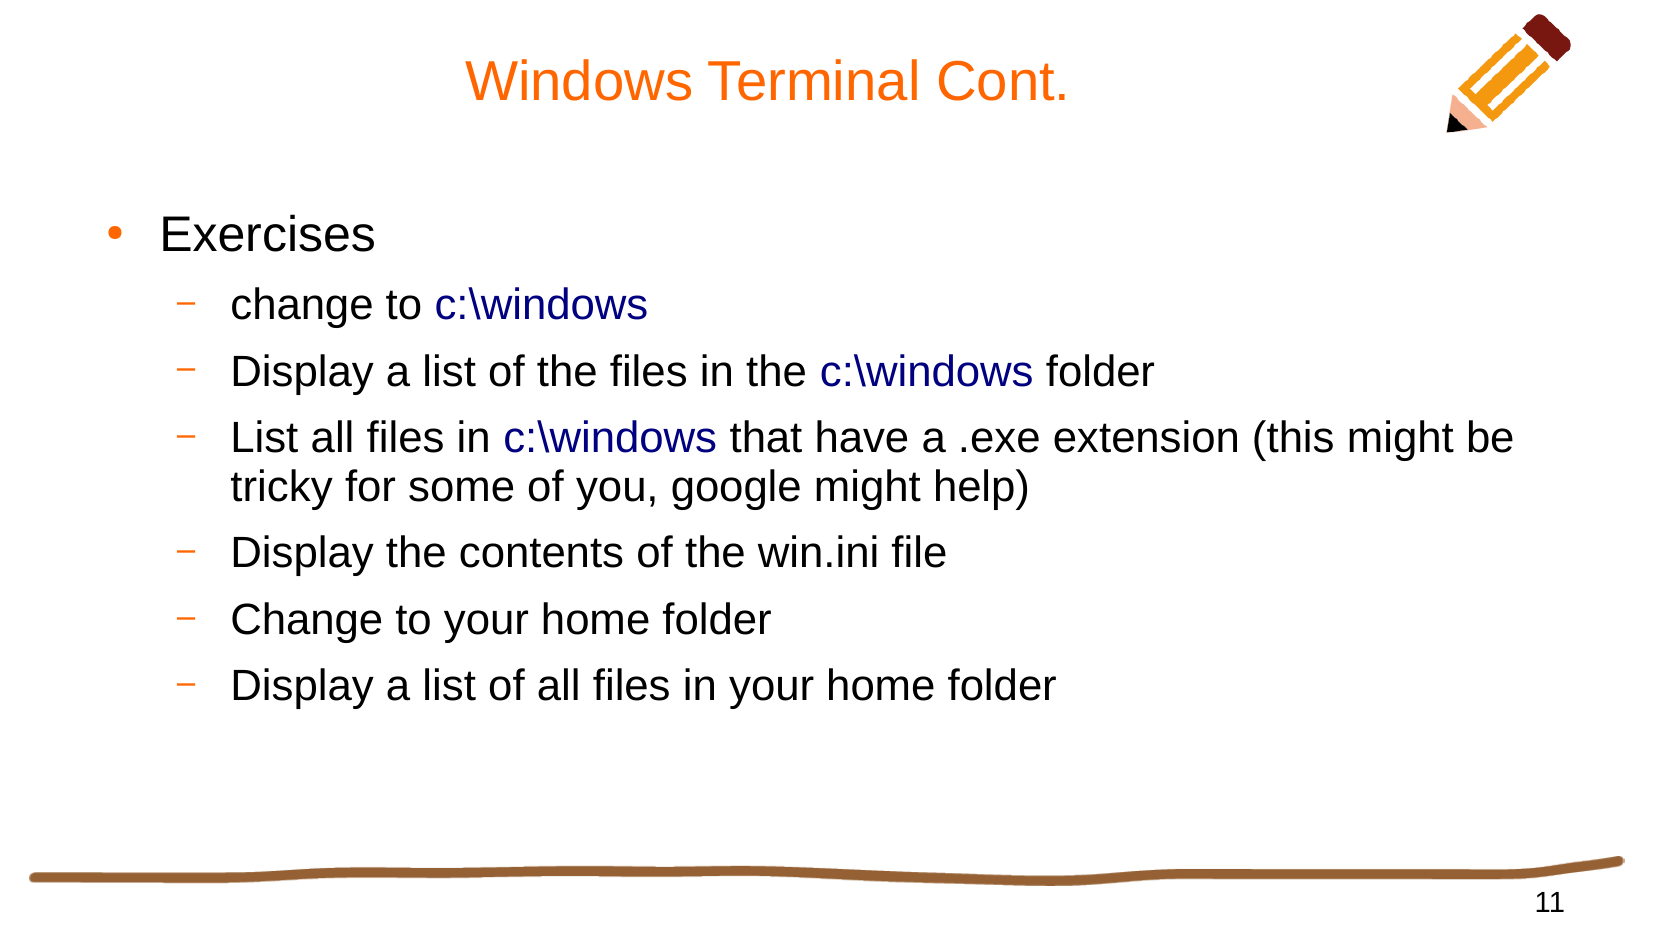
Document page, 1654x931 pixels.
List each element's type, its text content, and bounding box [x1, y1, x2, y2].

list Exercises change to c:\windows Display a list of the files in the c:\windows folder List all files in c:\windows that have a .exe extension (this might be tricky for some of you, google might help) Display the contents of the win.ini file Change to your home folder Display a list of all files in your home folder [88, 206, 1595, 857]
picture [1446, 14, 1571, 133]
title Windows Terminal Cont. [88, 29, 1447, 133]
picture [29, 856, 1625, 886]
